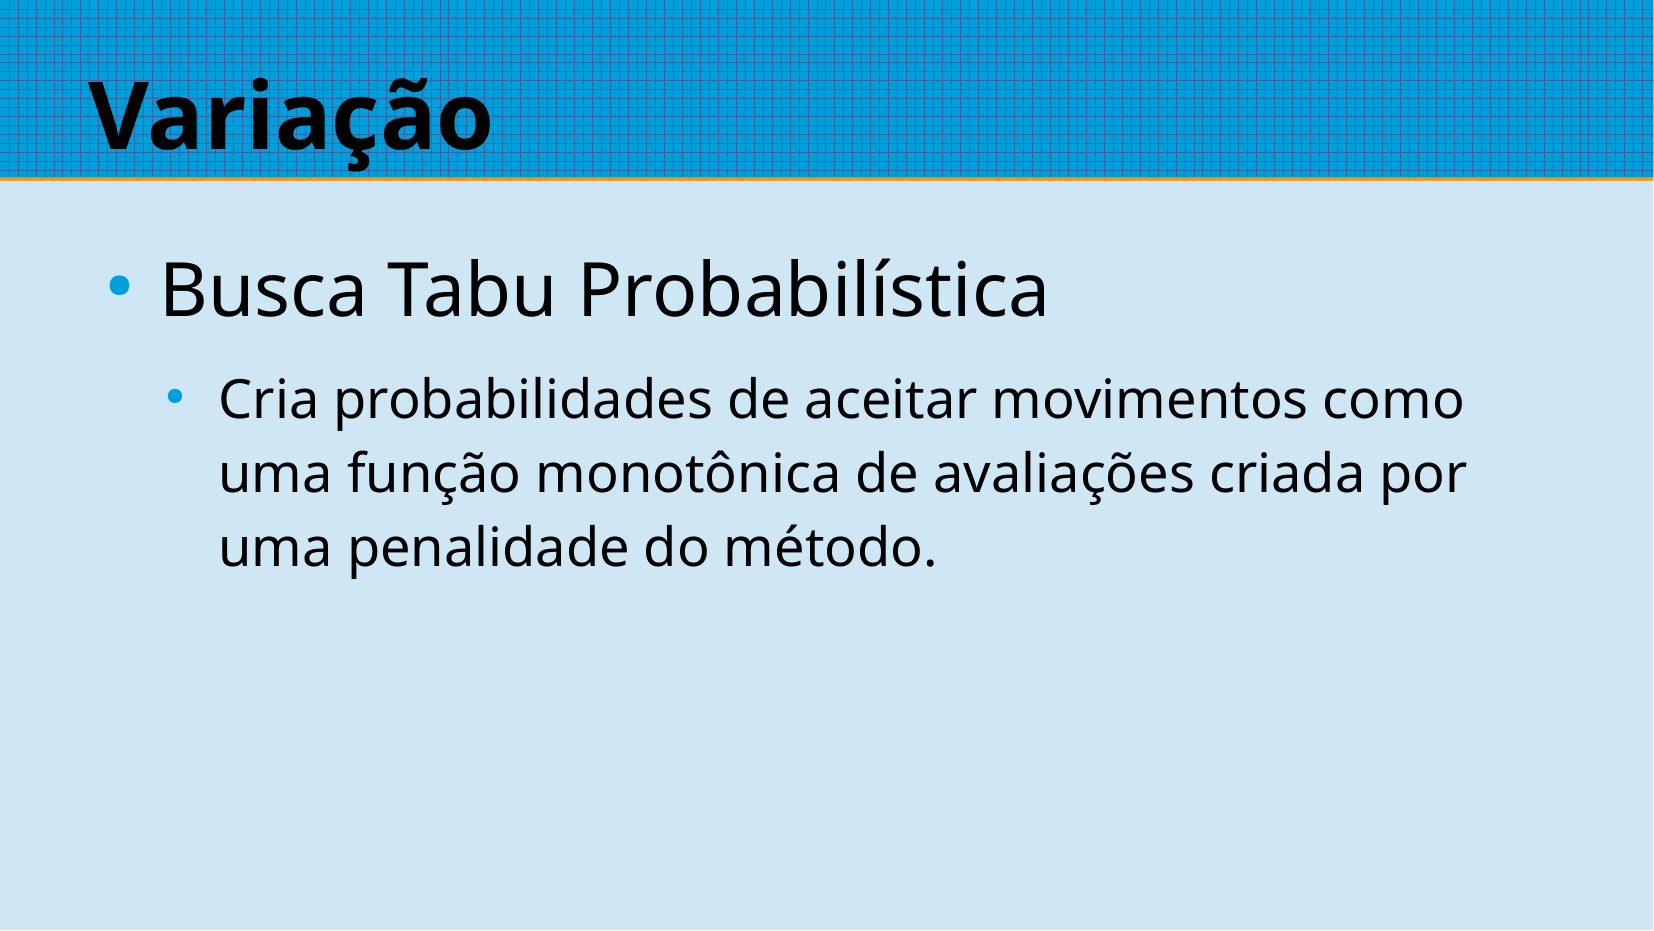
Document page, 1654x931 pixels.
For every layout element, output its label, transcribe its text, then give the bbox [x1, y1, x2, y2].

title Variação [88, 14, 1565, 178]
list Busca Tabu Probabilística Cria probabilidades de aceitar movimentos como uma função monotônica de avaliações criada por uma penalidade do método. [88, 236, 1565, 813]
